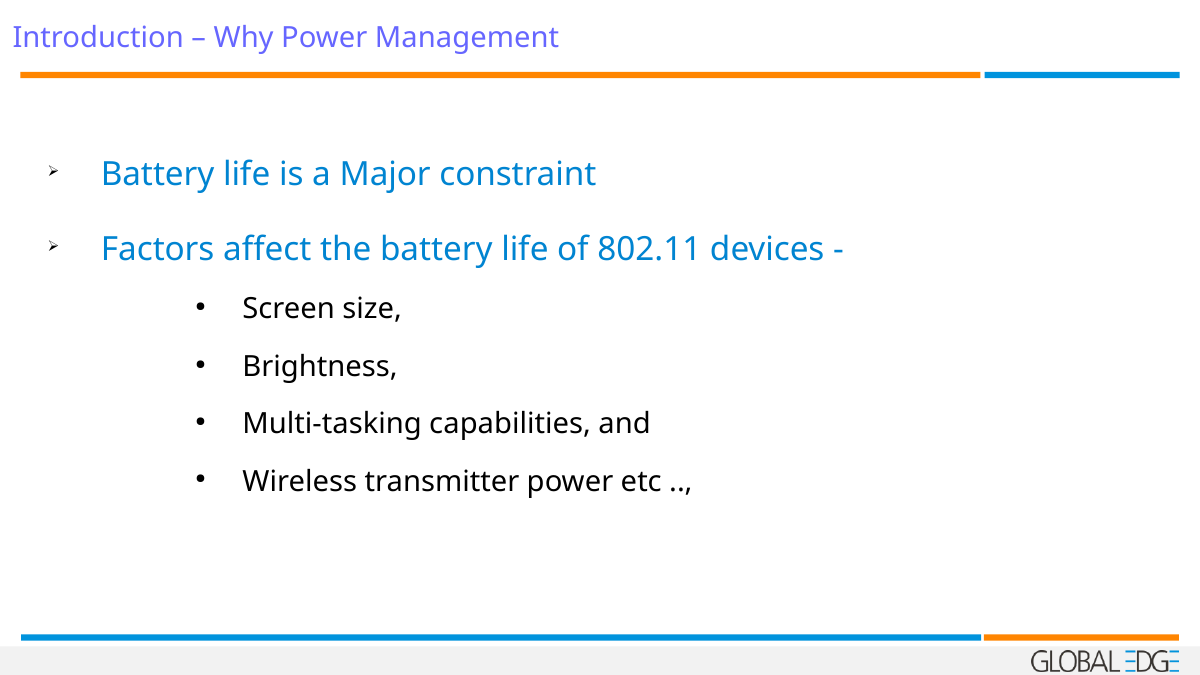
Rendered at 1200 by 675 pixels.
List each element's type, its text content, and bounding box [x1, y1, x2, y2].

picture [1031, 650, 1179, 672]
list Battery life is a Major constraint Factors affect the battery life of 802.11 devices - Screen size, Brightness, Multi-tasking capabilities, and Wireless transmitter power etc .., [30, 150, 1110, 542]
title Introduction – Why Power Management [12, 9, 1088, 63]
